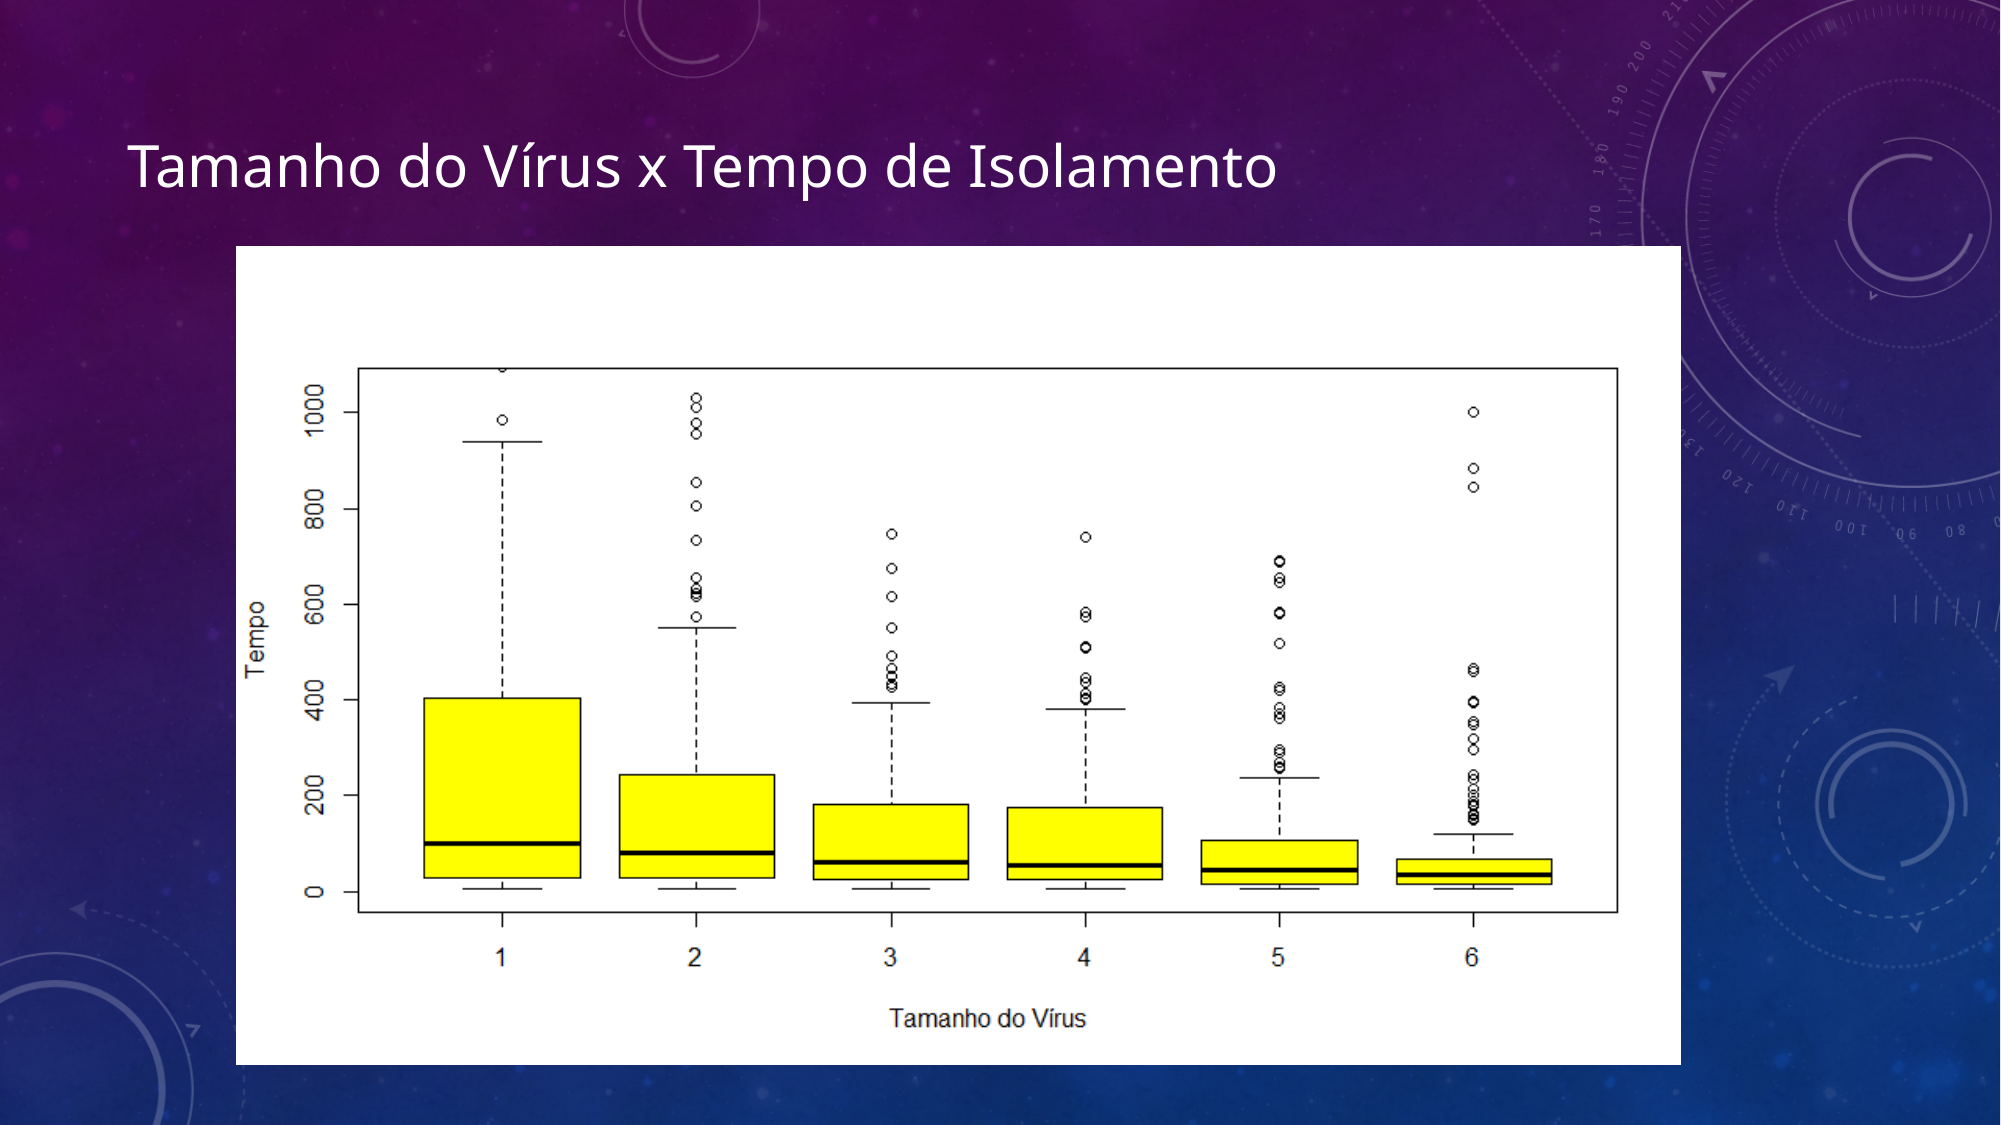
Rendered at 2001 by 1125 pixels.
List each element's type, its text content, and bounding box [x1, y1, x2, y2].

picture [0, 0, 2001, 1125]
title Tamanho do Vírus x Tempo de Isolamento [112, 45, 1775, 284]
